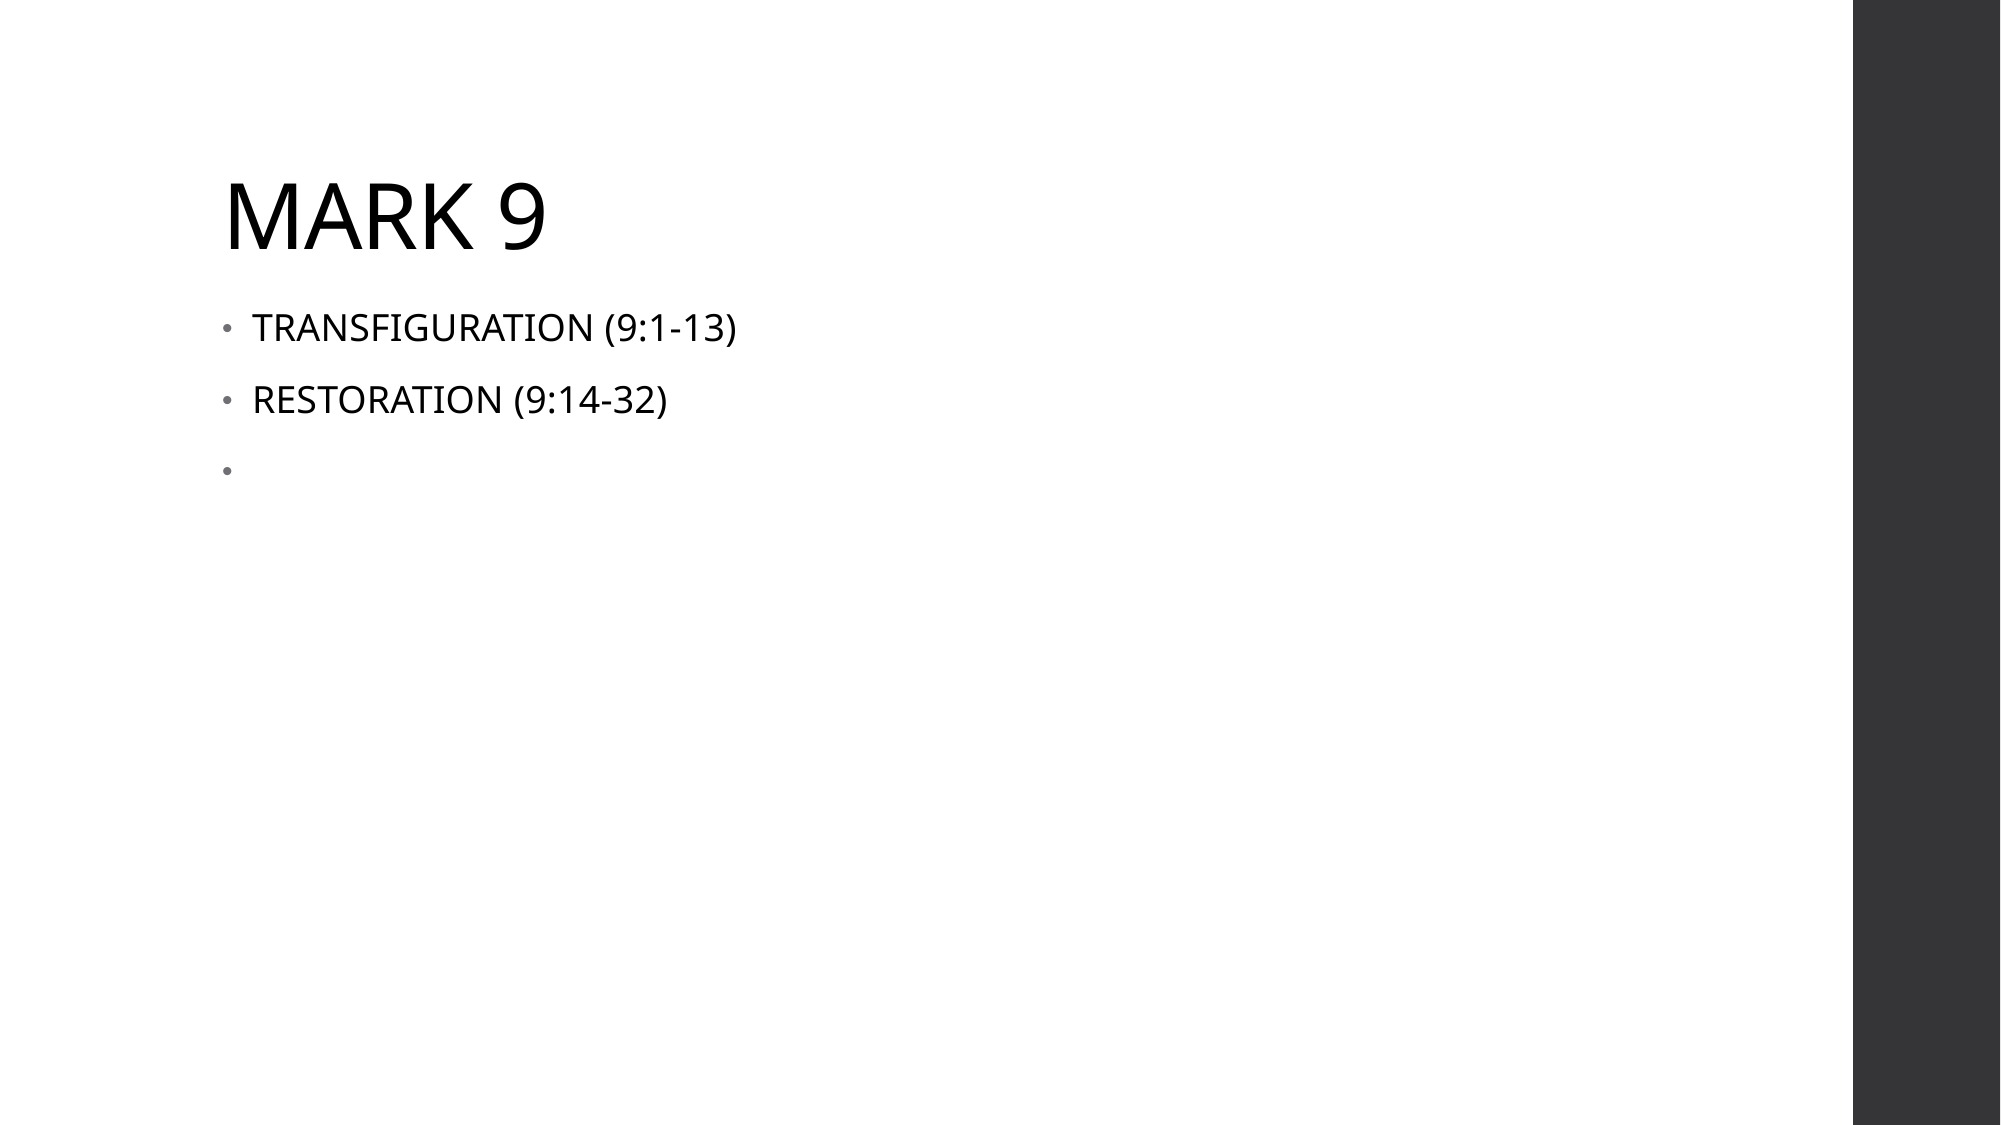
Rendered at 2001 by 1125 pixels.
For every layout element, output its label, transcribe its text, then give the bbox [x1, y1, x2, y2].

title MARK 9 [206, 60, 1797, 278]
list TRANSFIGURATION (9:1-13) RESTORATION (9:14-32) [206, 299, 1617, 1014]
